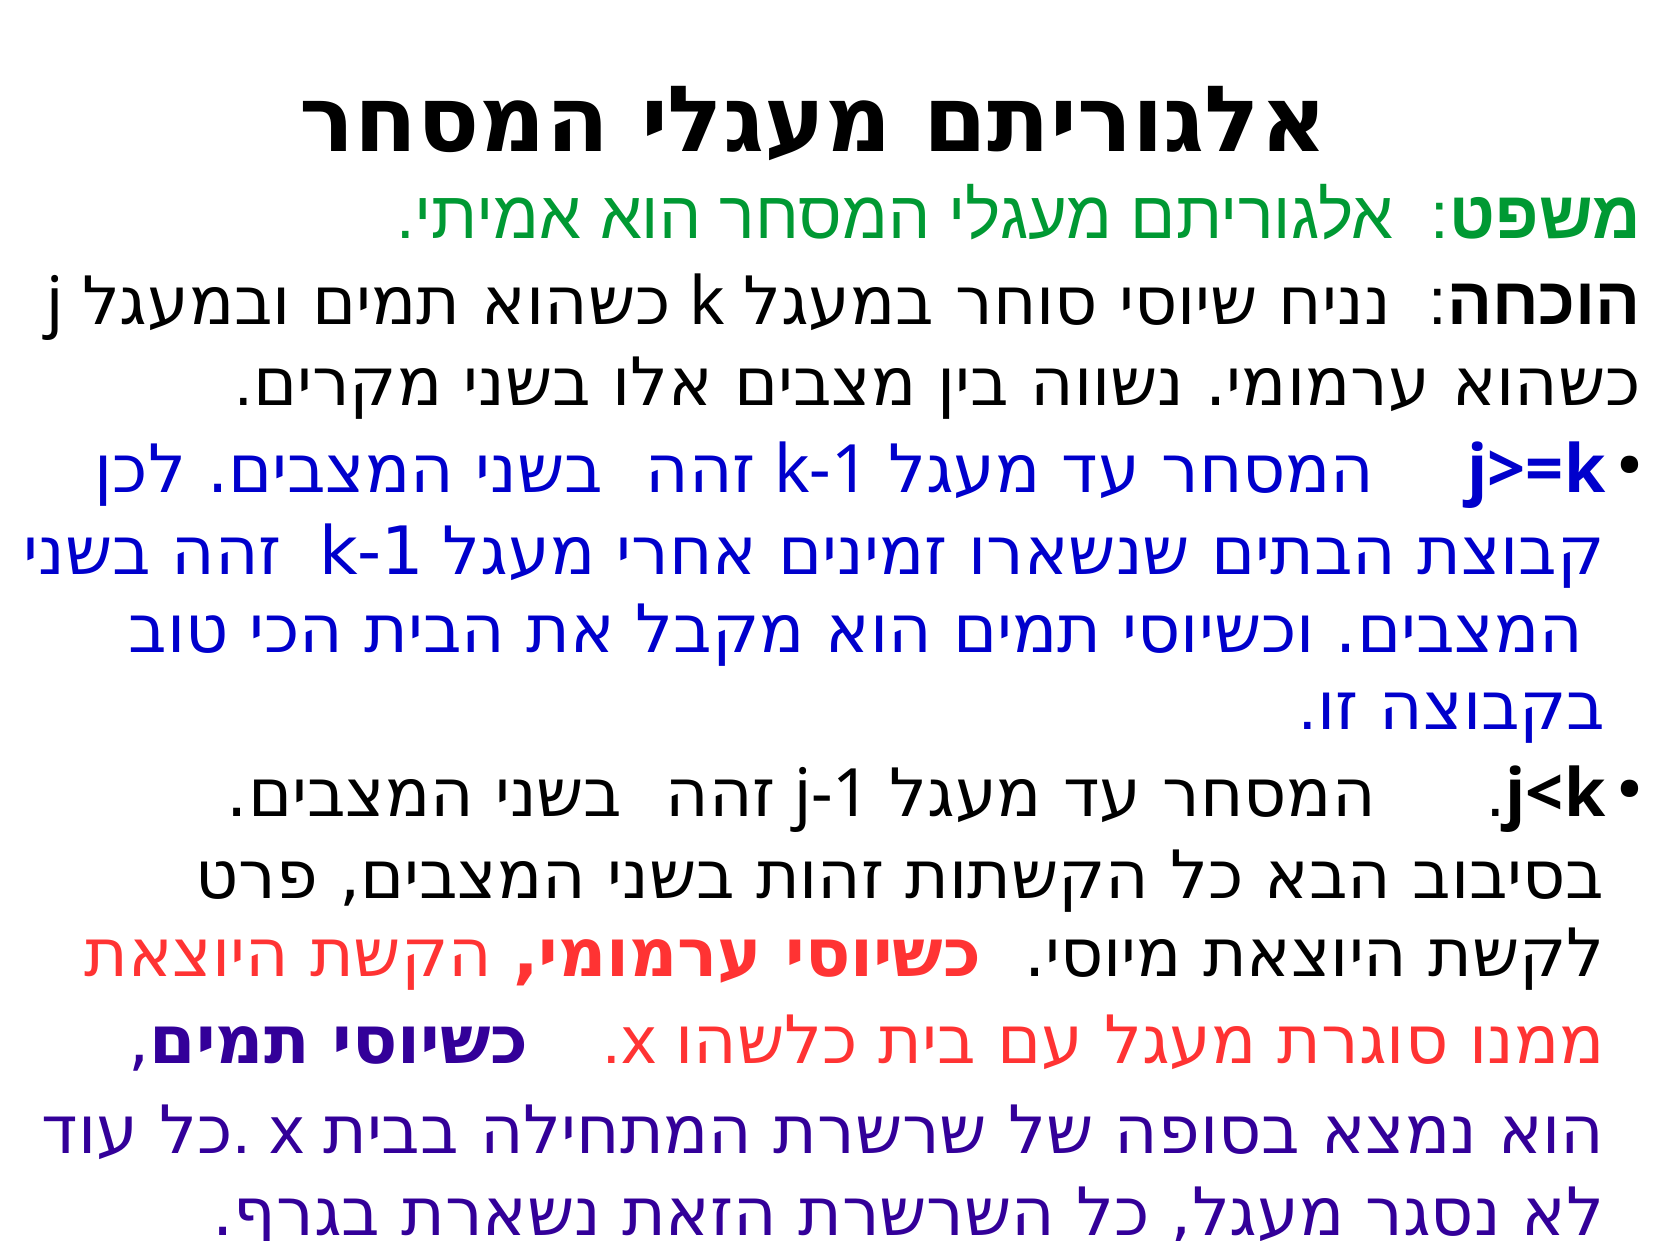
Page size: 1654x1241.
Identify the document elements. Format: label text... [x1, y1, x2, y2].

text_box משפט: אלגוריתם מעגלי המסחר הוא אמיתי. הוכחה: נניח שיוסי סוחר במעגל k כשהוא תמים ובמעגל j כשהוא ערמומי. נשווה בין מצבים אלו בשני מקרים. j>=k המסחר עד מעגל k-1 זהה בשני המצבים. לכן קבוצת הבתים שנשארו זמינים אחרי מעגל k-1 זהה בשני המצבים. וכשיוסי תמים הוא מקבל את הבית הכי טוב בקבוצה זו. j<k. המסחר עד מעגל j-1 זהה בשני המצבים. בסיבוב הבא כל הקשתות זהות בשני המצבים, פרט לקשת היוצאת מיוסי. כשיוסי ערמומי, הקשת היוצאת ממנו סוגרת מעגל עם בית כלשהו x. כשיוסי תמים, הוא נמצא בסופה של שרשרת המתחילה בבית x .כל עוד לא נסגר מעגל, כל השרשרת הזאת נשארת בגרף. בפרט, בית x עדיין נמצא בגרף כאשר מעגל k נסגר. לכן הבית שמקבל יוסי כשהוא תמים טוב לפחות כמו x. [2, 170, 1654, 1198]
title אלגוריתם מעגלי המסחר [97, 45, 1531, 170]
